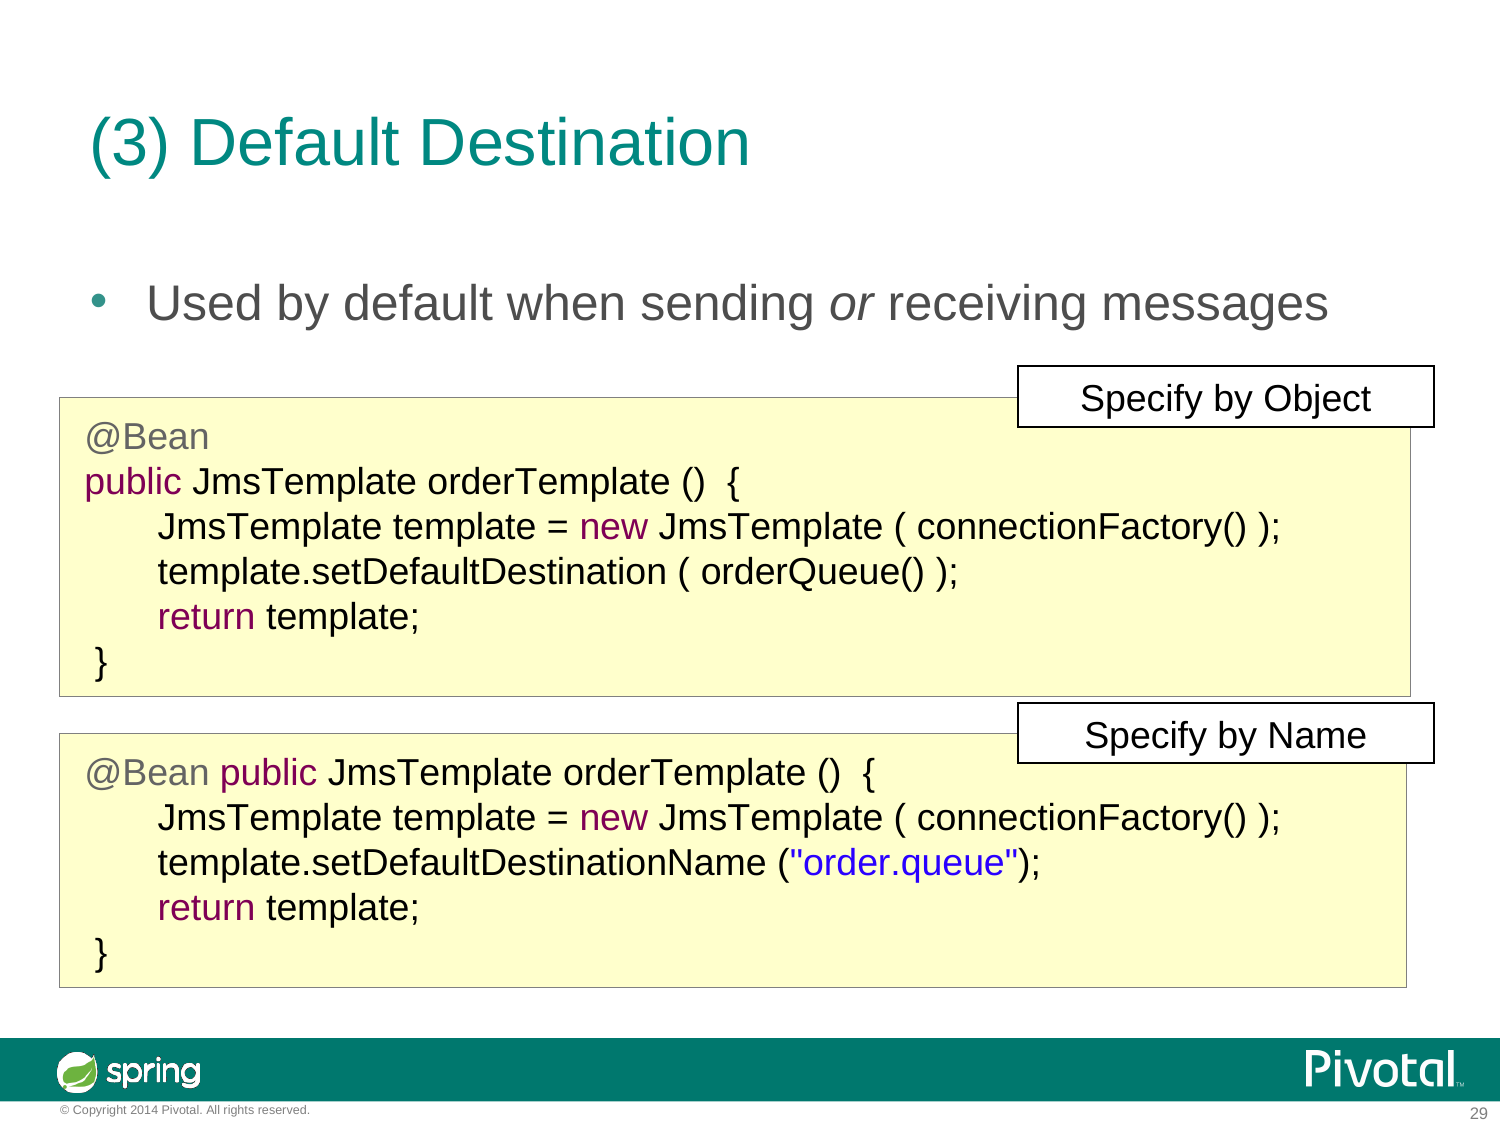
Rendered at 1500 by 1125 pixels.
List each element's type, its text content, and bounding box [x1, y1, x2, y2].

picture [1306, 1050, 1464, 1087]
title (3) Default Destination [75, 45, 1426, 233]
text_box Specify by Object [1017, 366, 1434, 427]
text_box @Bean public JmsTemplate orderTemplate () { JmsTemplate template = new JmsTemplate ( connectionFactory() ); template.setDefaultDestinationName ("order.queue"); return template; } [59, 733, 1407, 988]
list Used by default when sending or receiving messages [75, 262, 1426, 397]
list Used by default when sending or receiving messages [75, 427, 1426, 733]
text_box Specify by Name [1017, 702, 1434, 764]
picture [32, 1041, 210, 1103]
text_box @Bean public JmsTemplate orderTemplate () { JmsTemplate template = new JmsTemplate ( connectionFactory() ); template.setDefaultDestination ( orderQueue() ); return template; } [59, 397, 1411, 697]
list Used by default when sending or receiving messages [75, 764, 1426, 1005]
